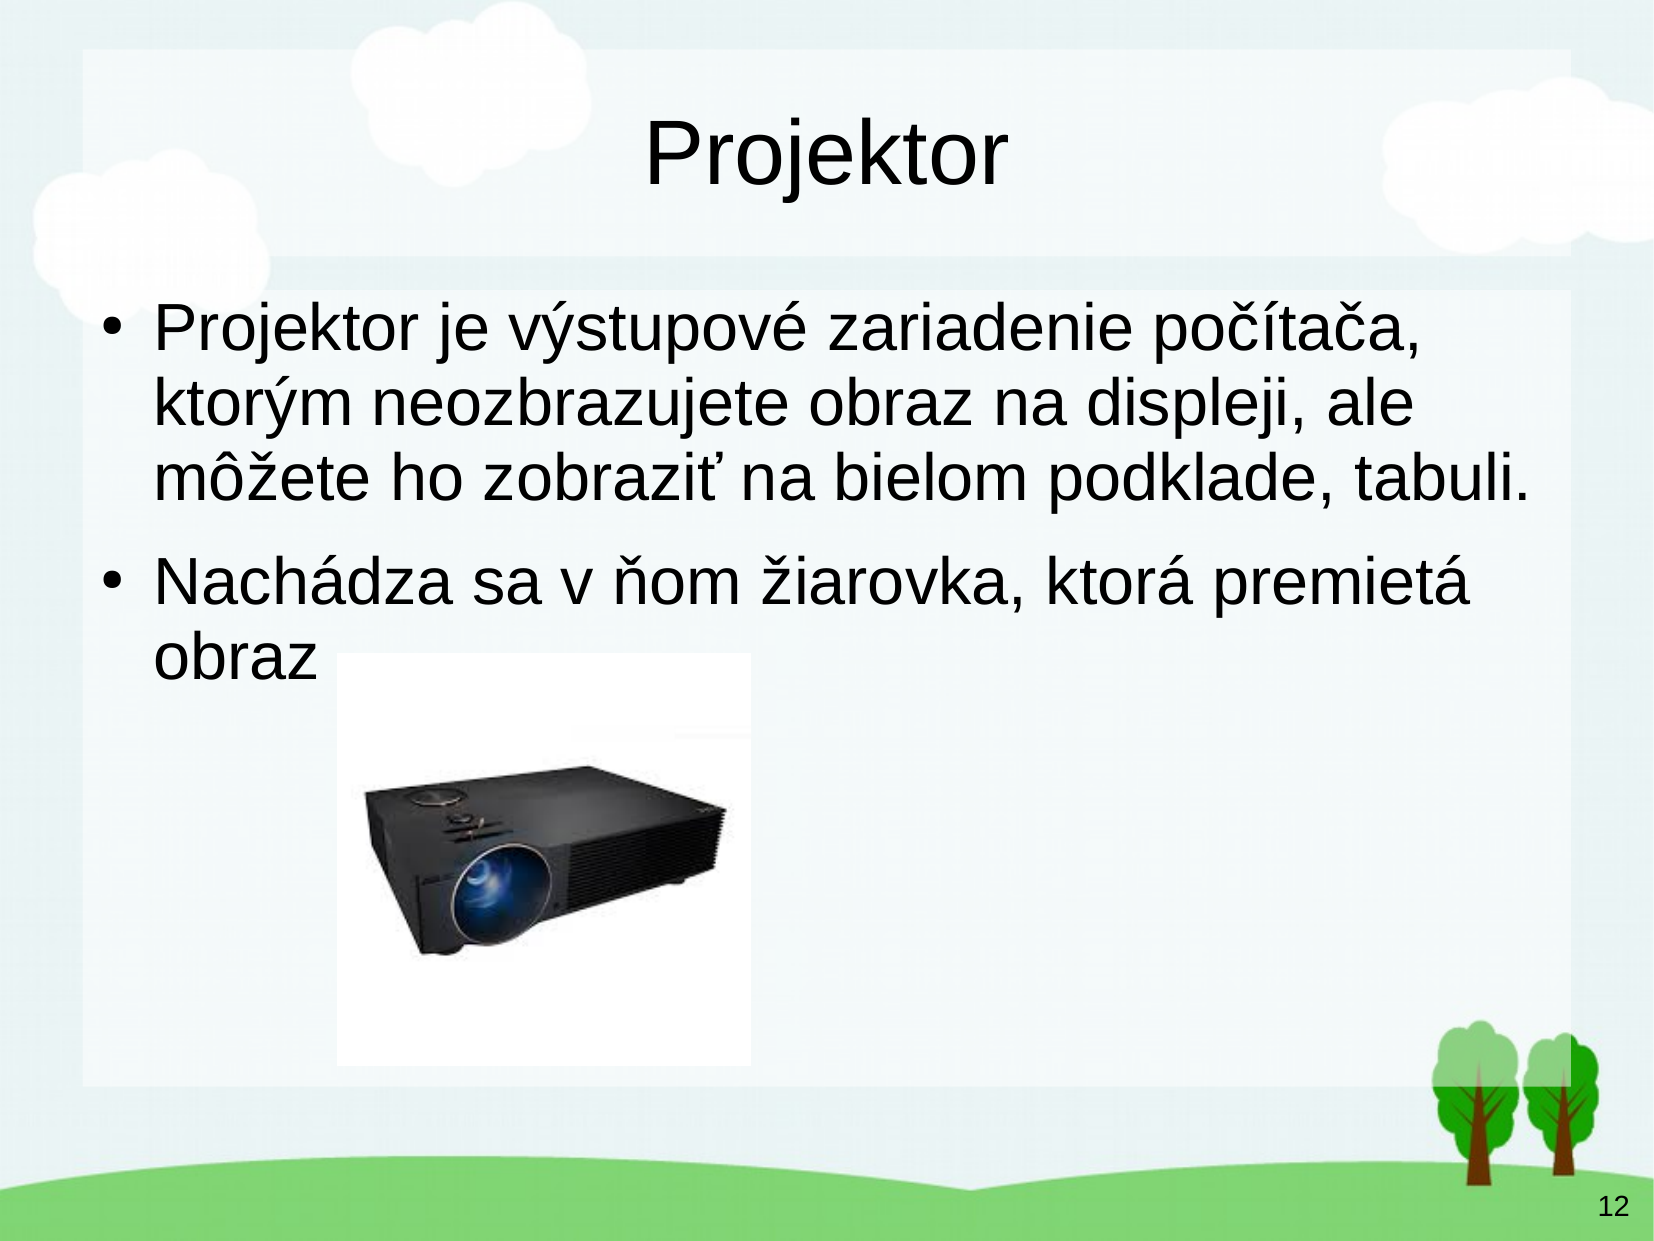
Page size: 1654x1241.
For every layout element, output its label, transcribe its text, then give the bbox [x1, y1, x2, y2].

picture [0, 0, 1654, 1241]
title Projektor [82, 49, 1571, 257]
list Projektor je výstupové zariadenie počítača, ktorým neozbrazujete obraz na displeji, ale môžete ho zobraziť na bielom podklade, tabuli. Nachádza sa v ňom žiarovka, ktorá premietá obraz [82, 290, 1571, 1087]
